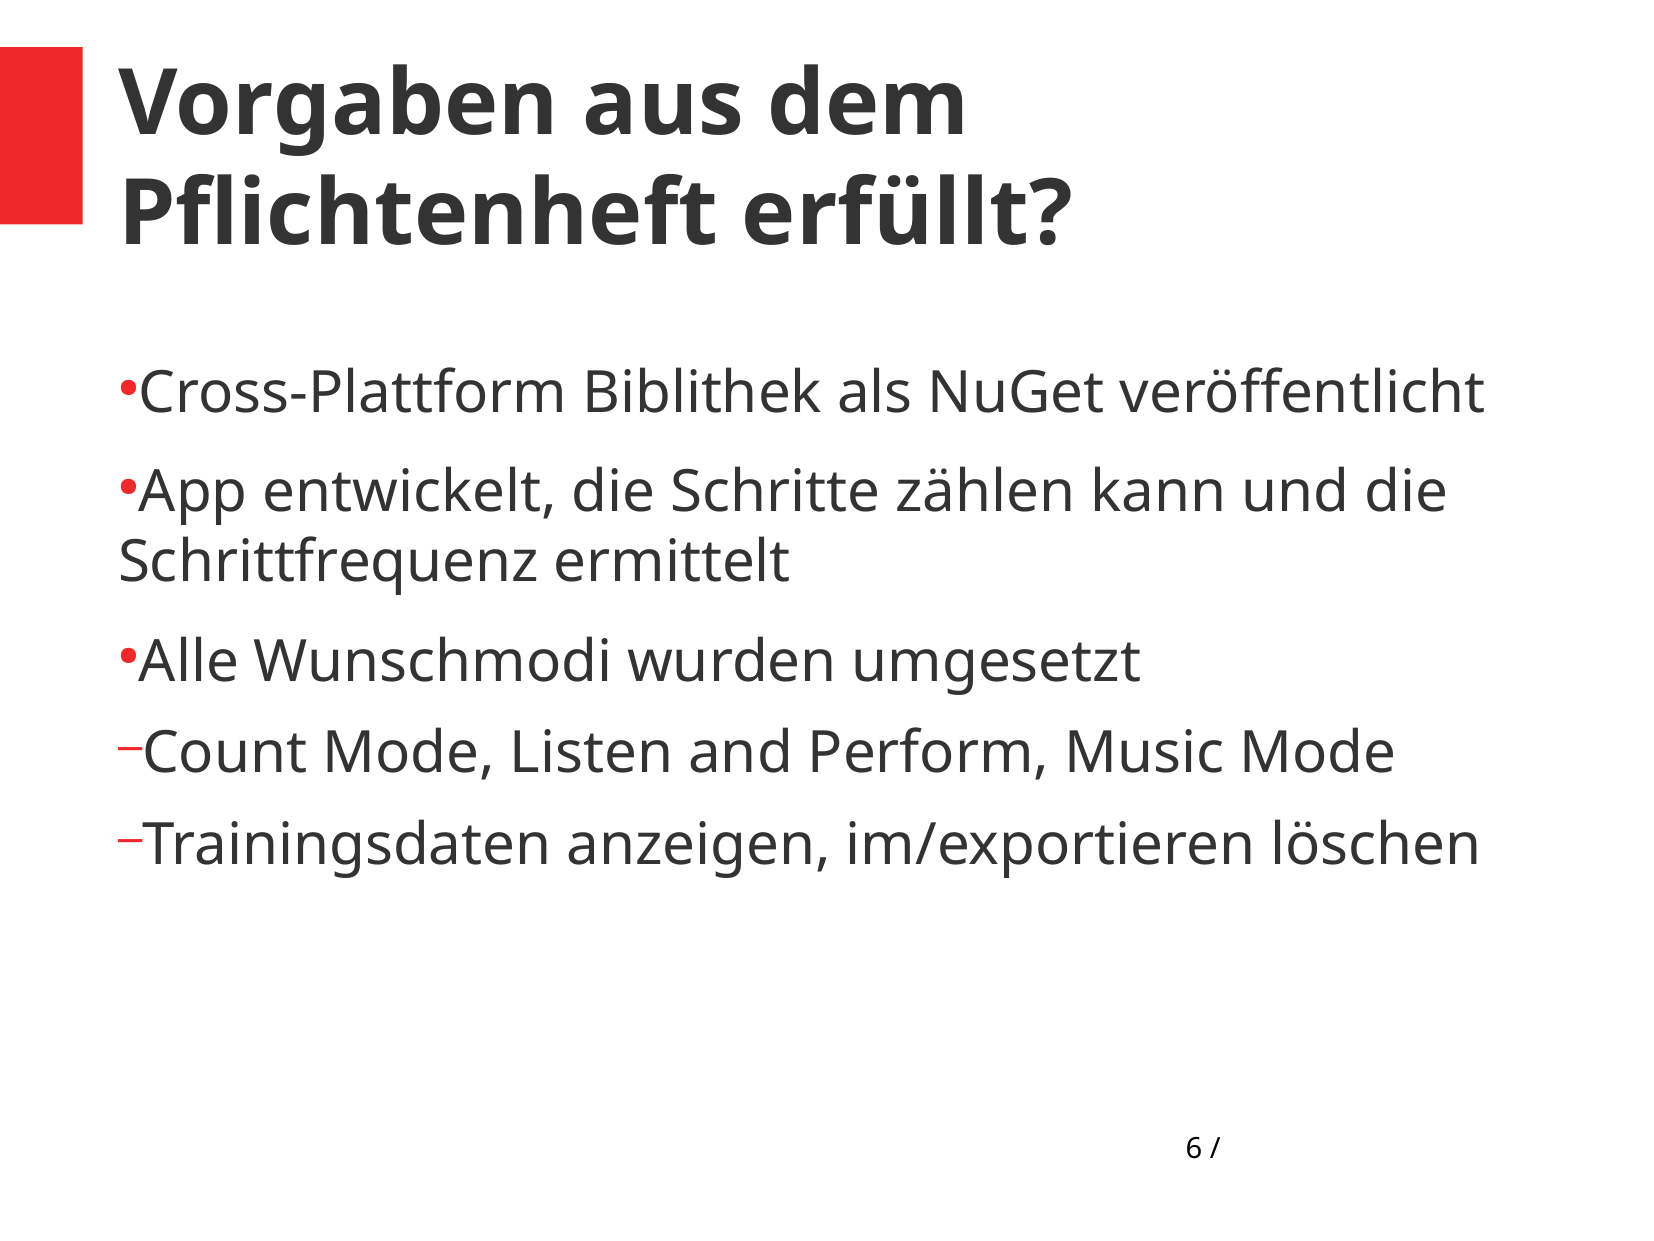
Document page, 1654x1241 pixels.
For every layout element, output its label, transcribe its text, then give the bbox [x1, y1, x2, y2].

list Cross-Plattform Biblithek als NuGet veröffentlicht App entwickelt, die Schritte zählen kann und die Schrittfrequenz ermittelt Alle Wunschmodi wurden umgesetzt Count Mode, Listen and Perform, Music Mode Trainingsdaten anzeigen, im/exportieren löschen [118, 354, 1536, 1074]
text_box / [1185, 1129, 1571, 1216]
title Vorgaben aus dem Pflichtenheft erfüllt? [118, 27, 1571, 278]
